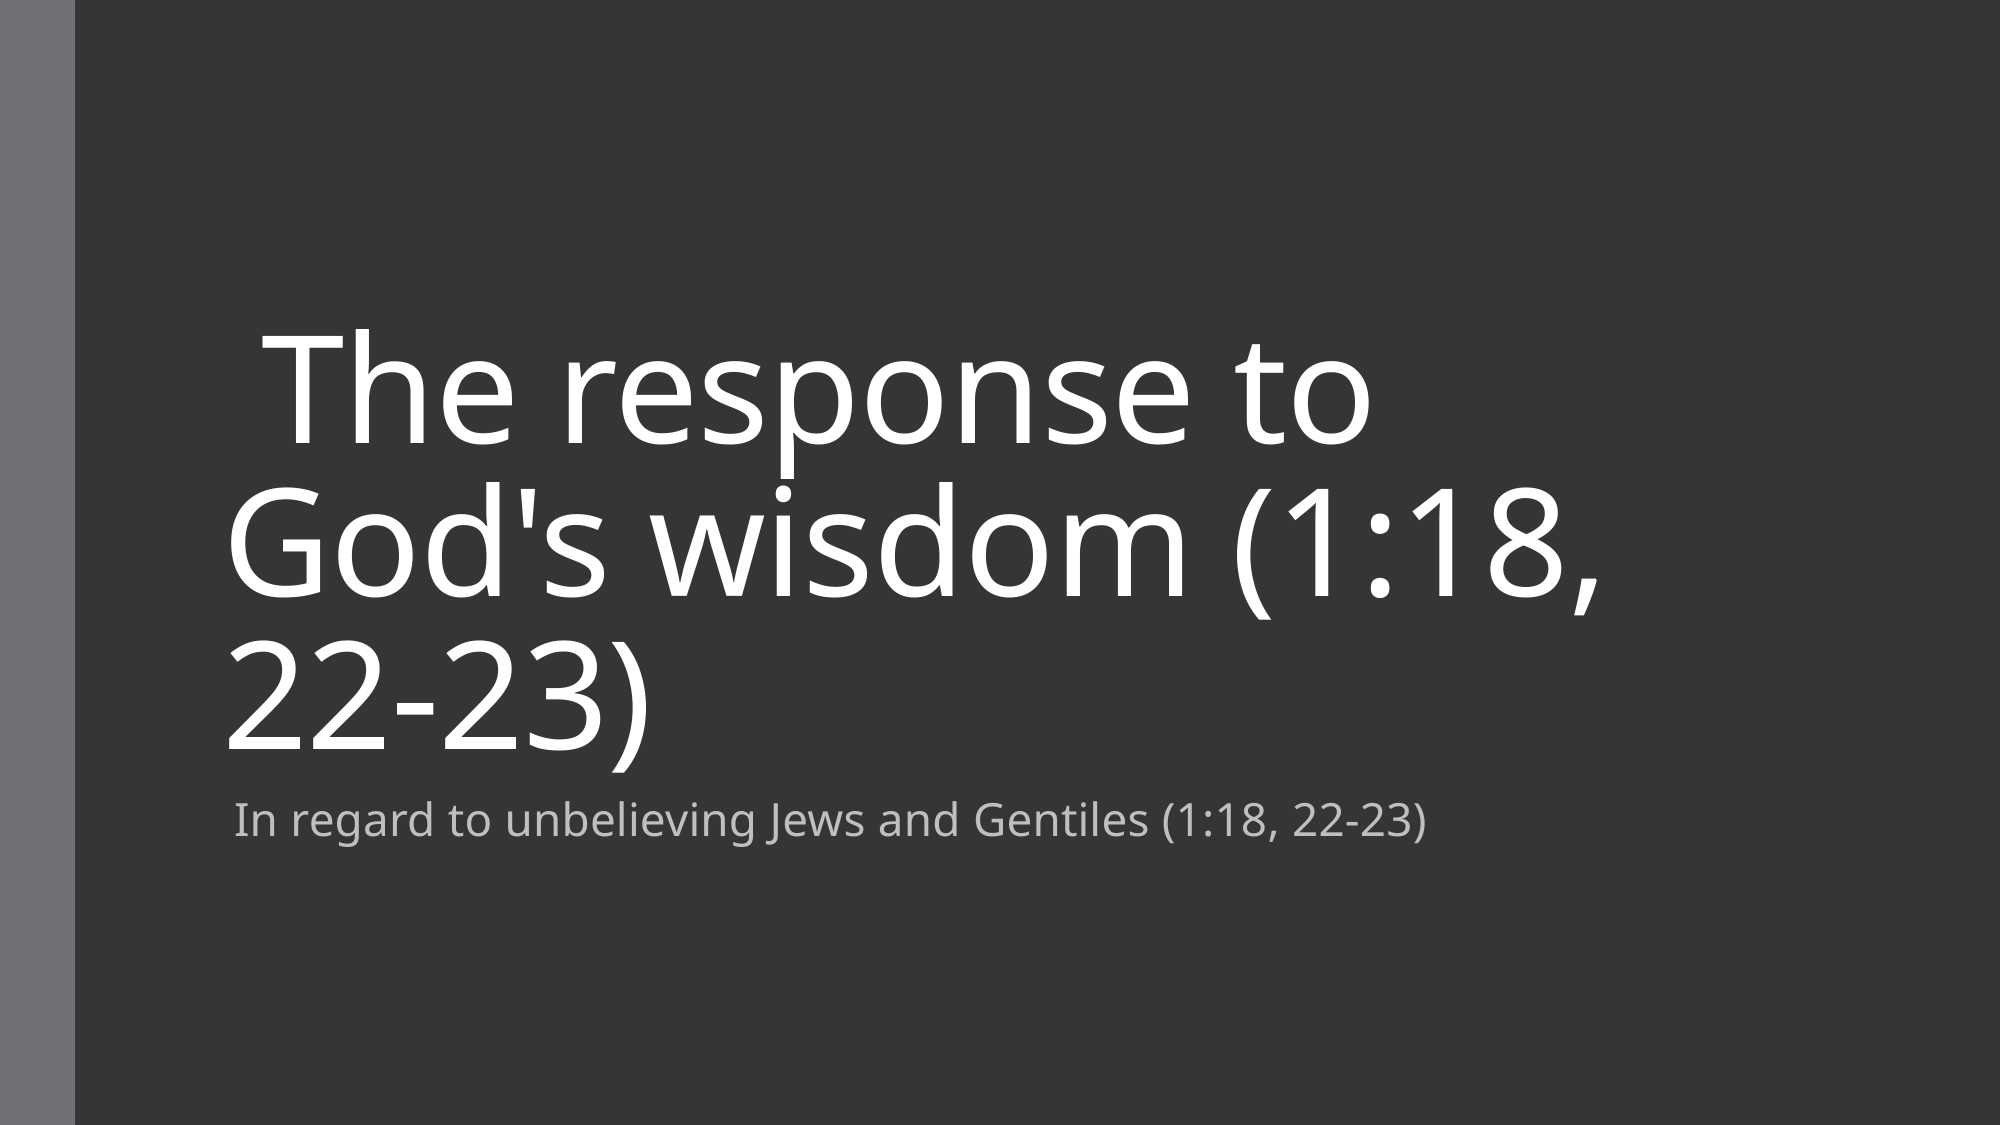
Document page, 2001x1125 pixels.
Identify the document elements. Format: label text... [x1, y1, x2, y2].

title The response to God's wisdom (1:18, 22-23) [206, 124, 1752, 787]
subtitle In regard to unbelieving Jews and Gentiles (1:18, 22-23) [206, 787, 1752, 1066]
